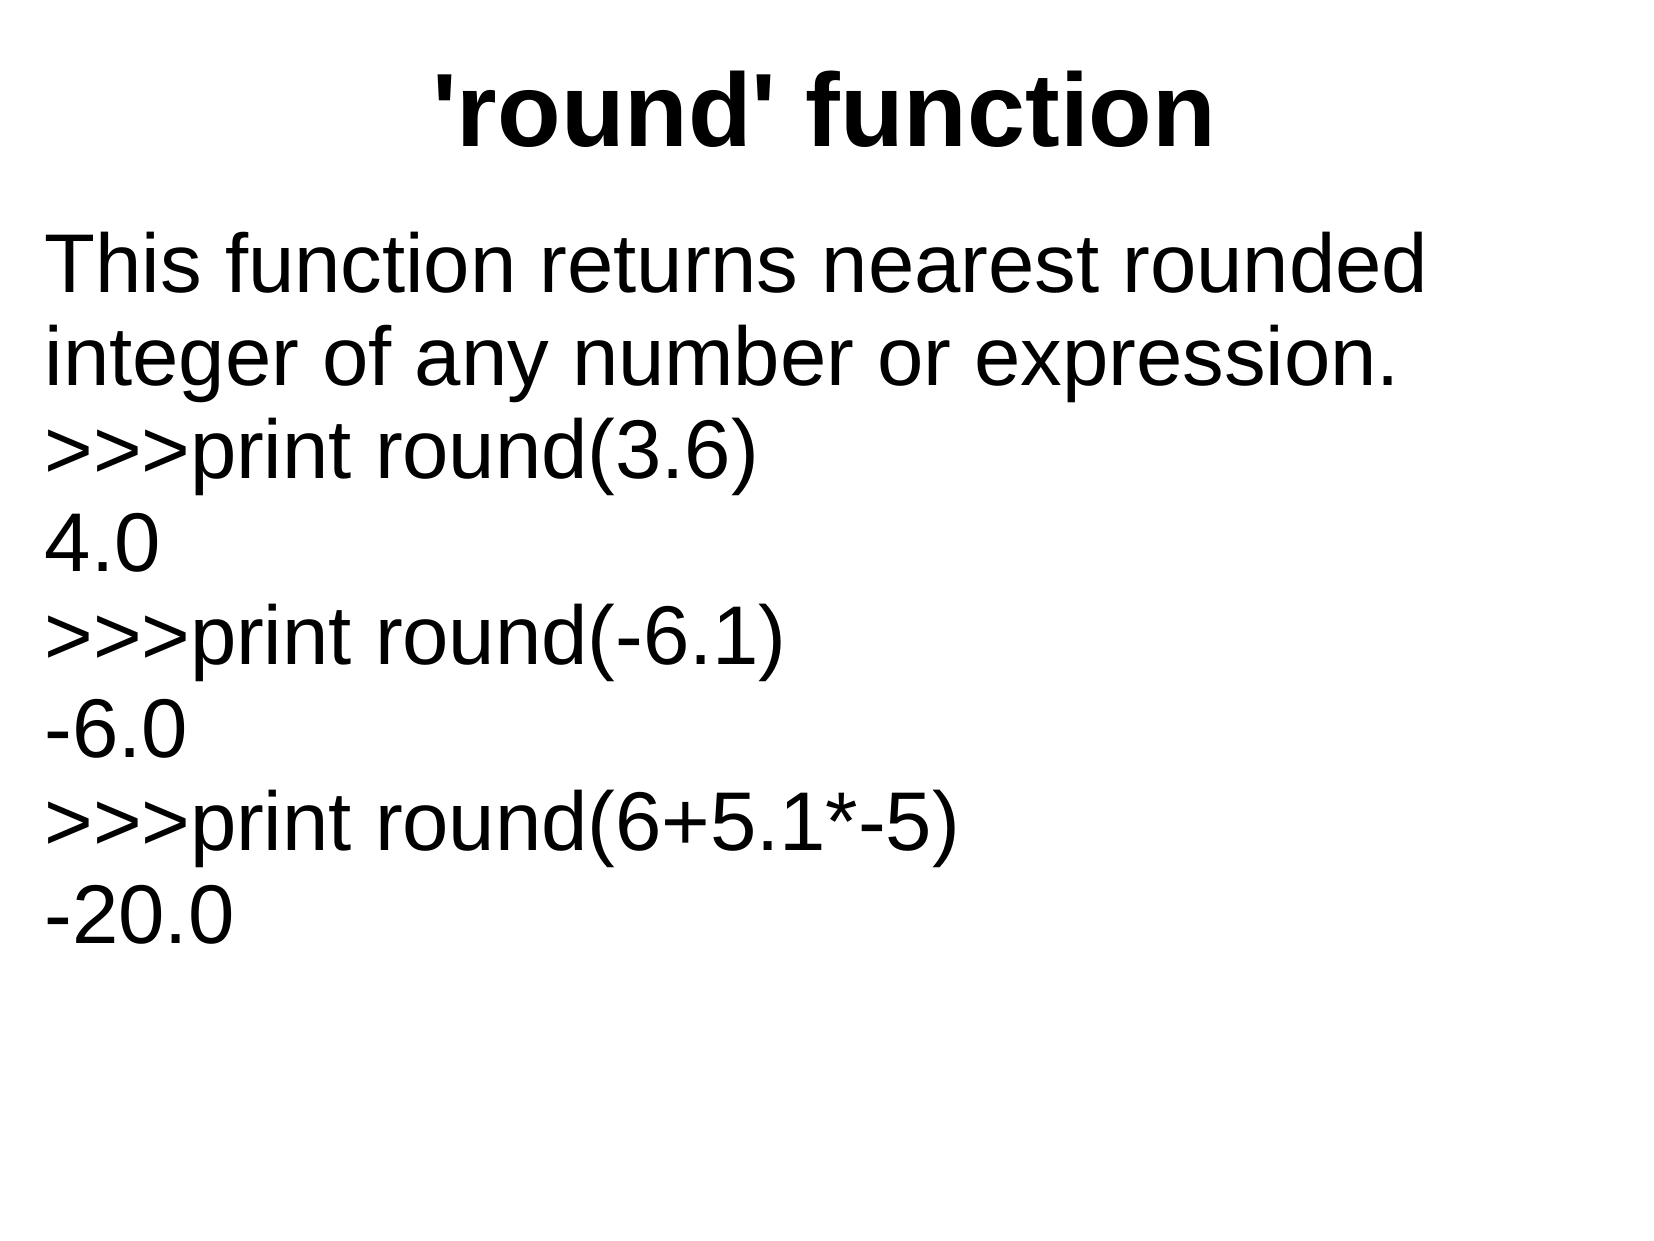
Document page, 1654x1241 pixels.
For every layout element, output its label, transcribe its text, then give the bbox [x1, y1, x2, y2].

text_box 'round' function [45, 45, 1606, 177]
text_box This function returns nearest rounded integer of any number or expression. >>>print round(3.6) 4.0 >>>print round(-6.1) -6.0 >>>print round(6+5.1*-5) -20.0 [30, 210, 1606, 971]
